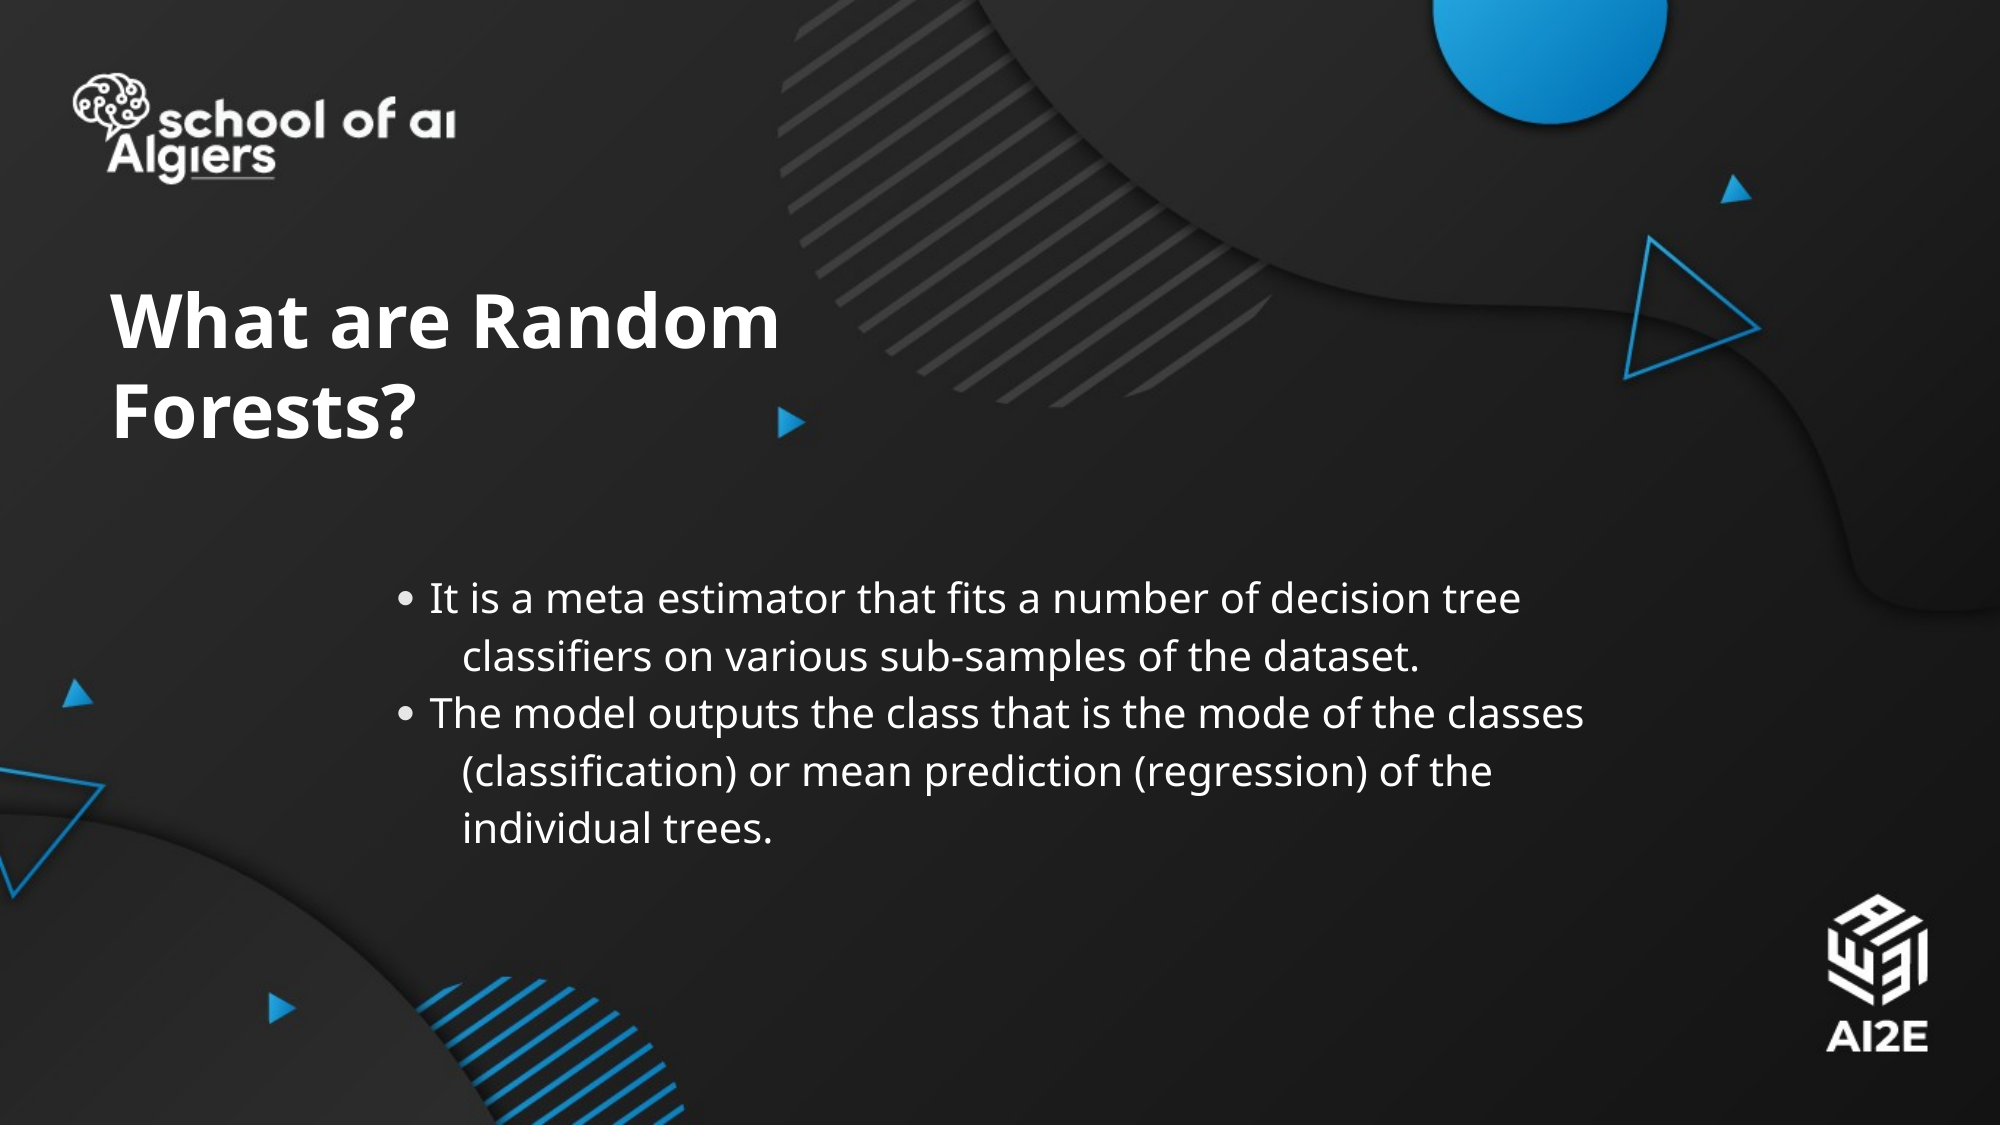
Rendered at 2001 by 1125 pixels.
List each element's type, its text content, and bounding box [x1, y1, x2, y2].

picture [0, 0, 2000, 1125]
subtitle It is a meta estimator that fits a number of decision tree classifiers on various sub-samples of the dataset. The model outputs the class that is the mode of the classes (classification) or mean prediction (regression) of the individual trees. [382, 564, 1618, 882]
title What are Random Forests? [110, 227, 808, 454]
picture [1496, 106, 1503, 112]
picture [1510, 106, 1523, 110]
